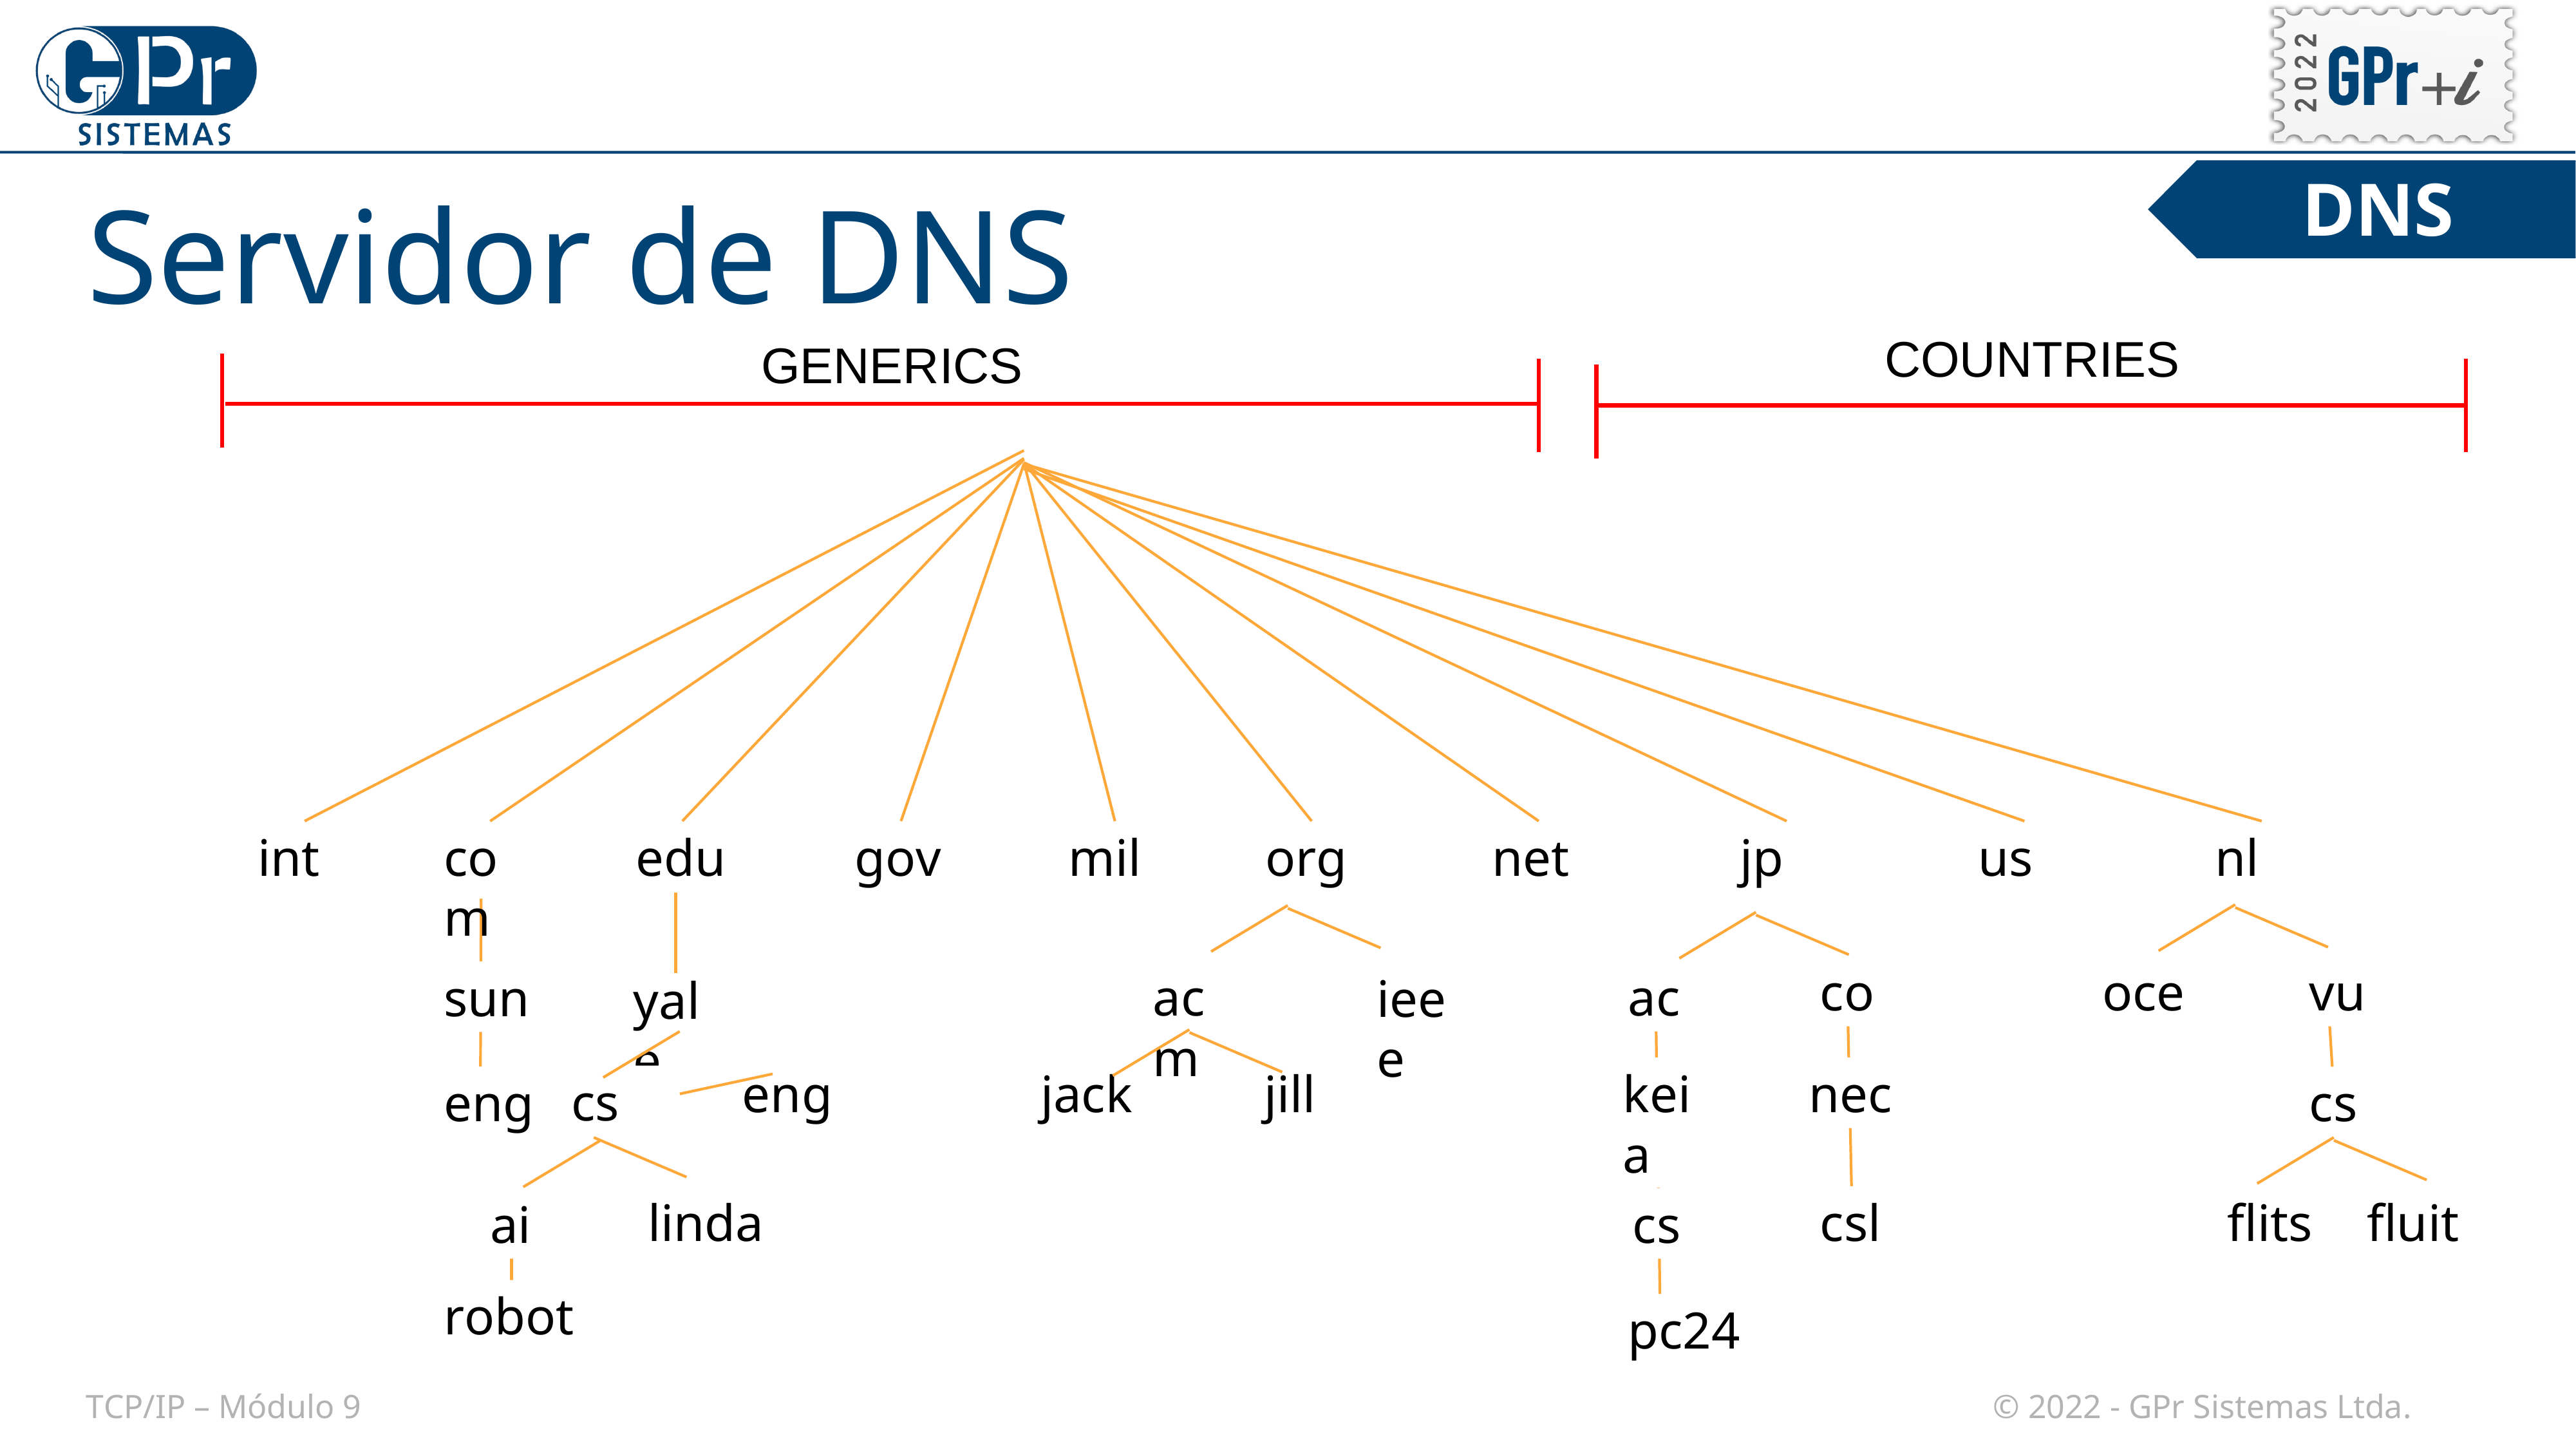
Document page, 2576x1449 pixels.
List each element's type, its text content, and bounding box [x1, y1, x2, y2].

list Servidor de DNS [81, 169, 2496, 343]
text_box [2496, 160, 2576, 258]
text_box vu [2299, 956, 2412, 1027]
text_box ac [1618, 961, 1731, 1032]
text_box nec [1799, 1057, 1912, 1128]
text_box cs [2299, 1066, 2412, 1137]
text_box COUNTRIES [1875, 343, 2192, 393]
text_box jill [1254, 1057, 1368, 1128]
text_box cs [1622, 1188, 1736, 1259]
text_box eng [434, 1066, 547, 1137]
picture [34, 26, 257, 147]
text_box csl [1810, 1186, 1923, 1257]
text_box org [1255, 821, 1368, 892]
text_box robot [434, 1280, 593, 1350]
text_box acm [1143, 961, 1256, 1032]
text_box GENERICS [751, 343, 1035, 399]
text_box [2189, 160, 2219, 169]
text_box linda [638, 1186, 797, 1257]
text_box fluit [2356, 1186, 2470, 1257]
text_box yale [623, 963, 737, 1035]
text_box nl [2205, 821, 2318, 892]
text_box cs [561, 1065, 674, 1136]
text_box ieee [1367, 961, 1480, 1033]
text_box pc24 [1618, 1294, 1756, 1365]
text_box edu [626, 821, 739, 892]
text_box jack [1031, 1057, 1143, 1128]
text_box int [248, 821, 361, 892]
text_box flits [2217, 1186, 2331, 1257]
text_box eng [732, 1057, 845, 1128]
text_box gov [845, 821, 957, 892]
text_box keia [1613, 1057, 1726, 1128]
text_box sun [434, 961, 547, 1032]
text_box DNS [2219, 157, 2537, 256]
text_box jp [1730, 821, 1843, 892]
text_box ai [480, 1188, 593, 1259]
text_box co [1810, 956, 1923, 1027]
text_box mil [1058, 821, 1171, 892]
picture [2268, 4, 2519, 145]
text_box oce [2092, 956, 2205, 1027]
text_box com [434, 821, 547, 892]
text_box net [1482, 821, 1595, 892]
text_box us [1968, 821, 2081, 892]
